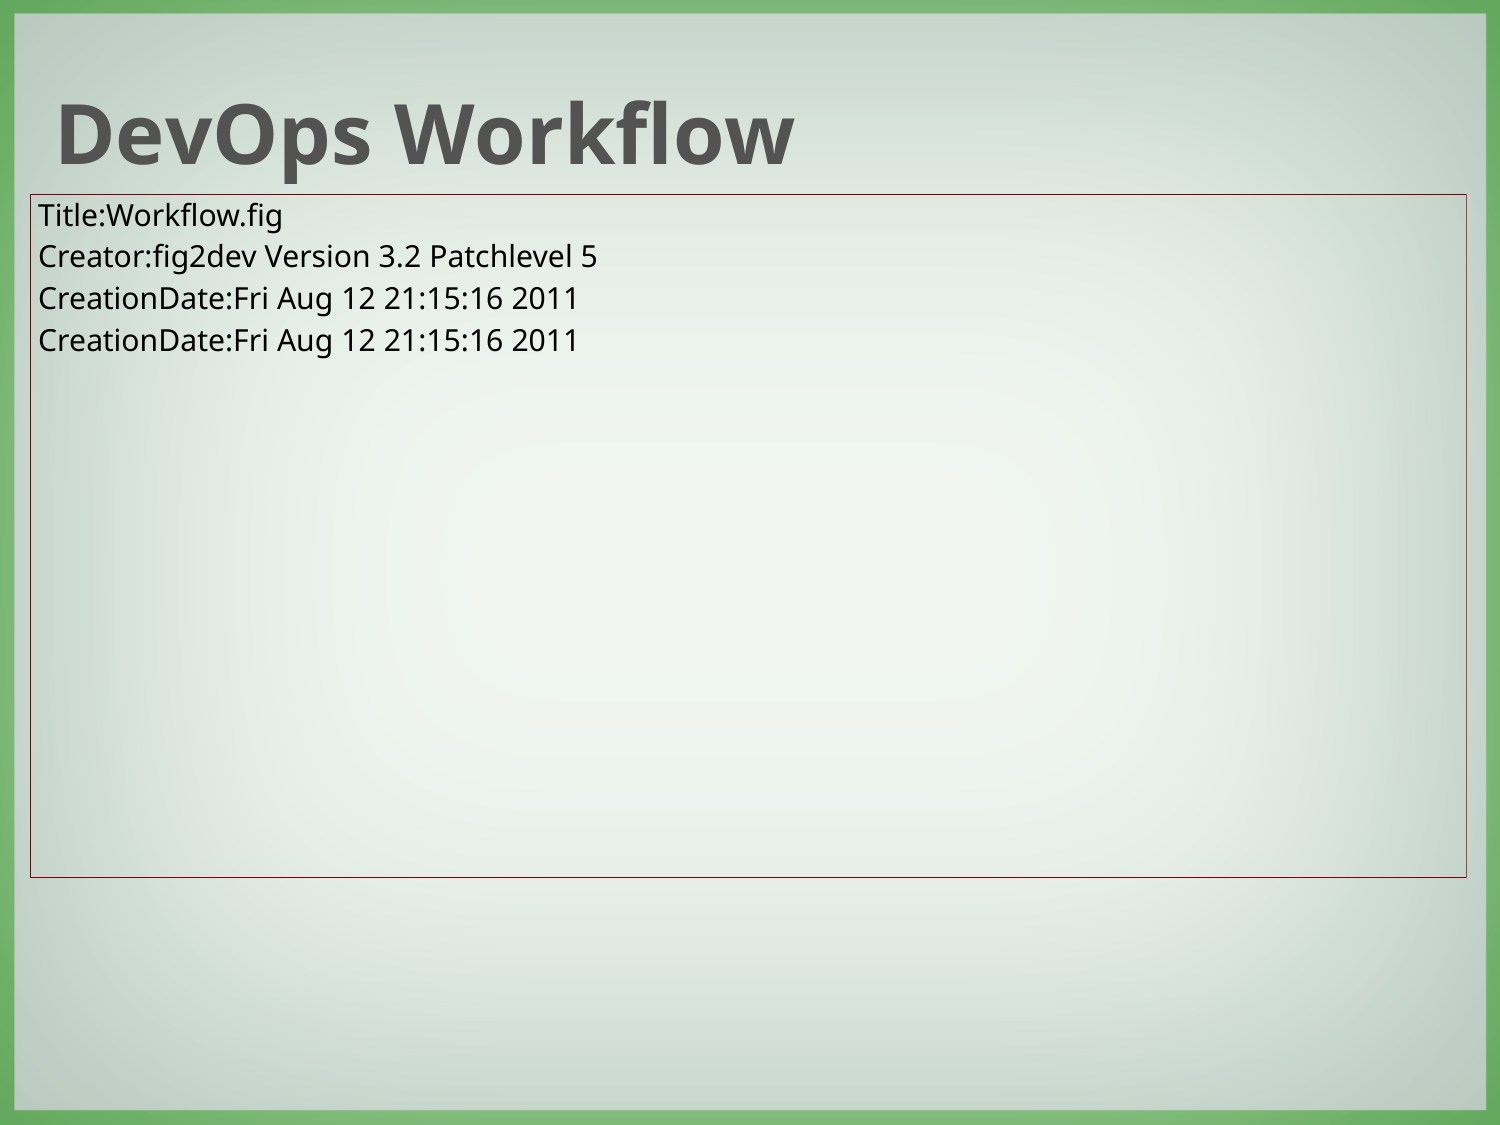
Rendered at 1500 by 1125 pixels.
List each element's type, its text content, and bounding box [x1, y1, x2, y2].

title DevOps Workflow [39, 74, 1442, 191]
picture [0, 0, 1500, 1125]
